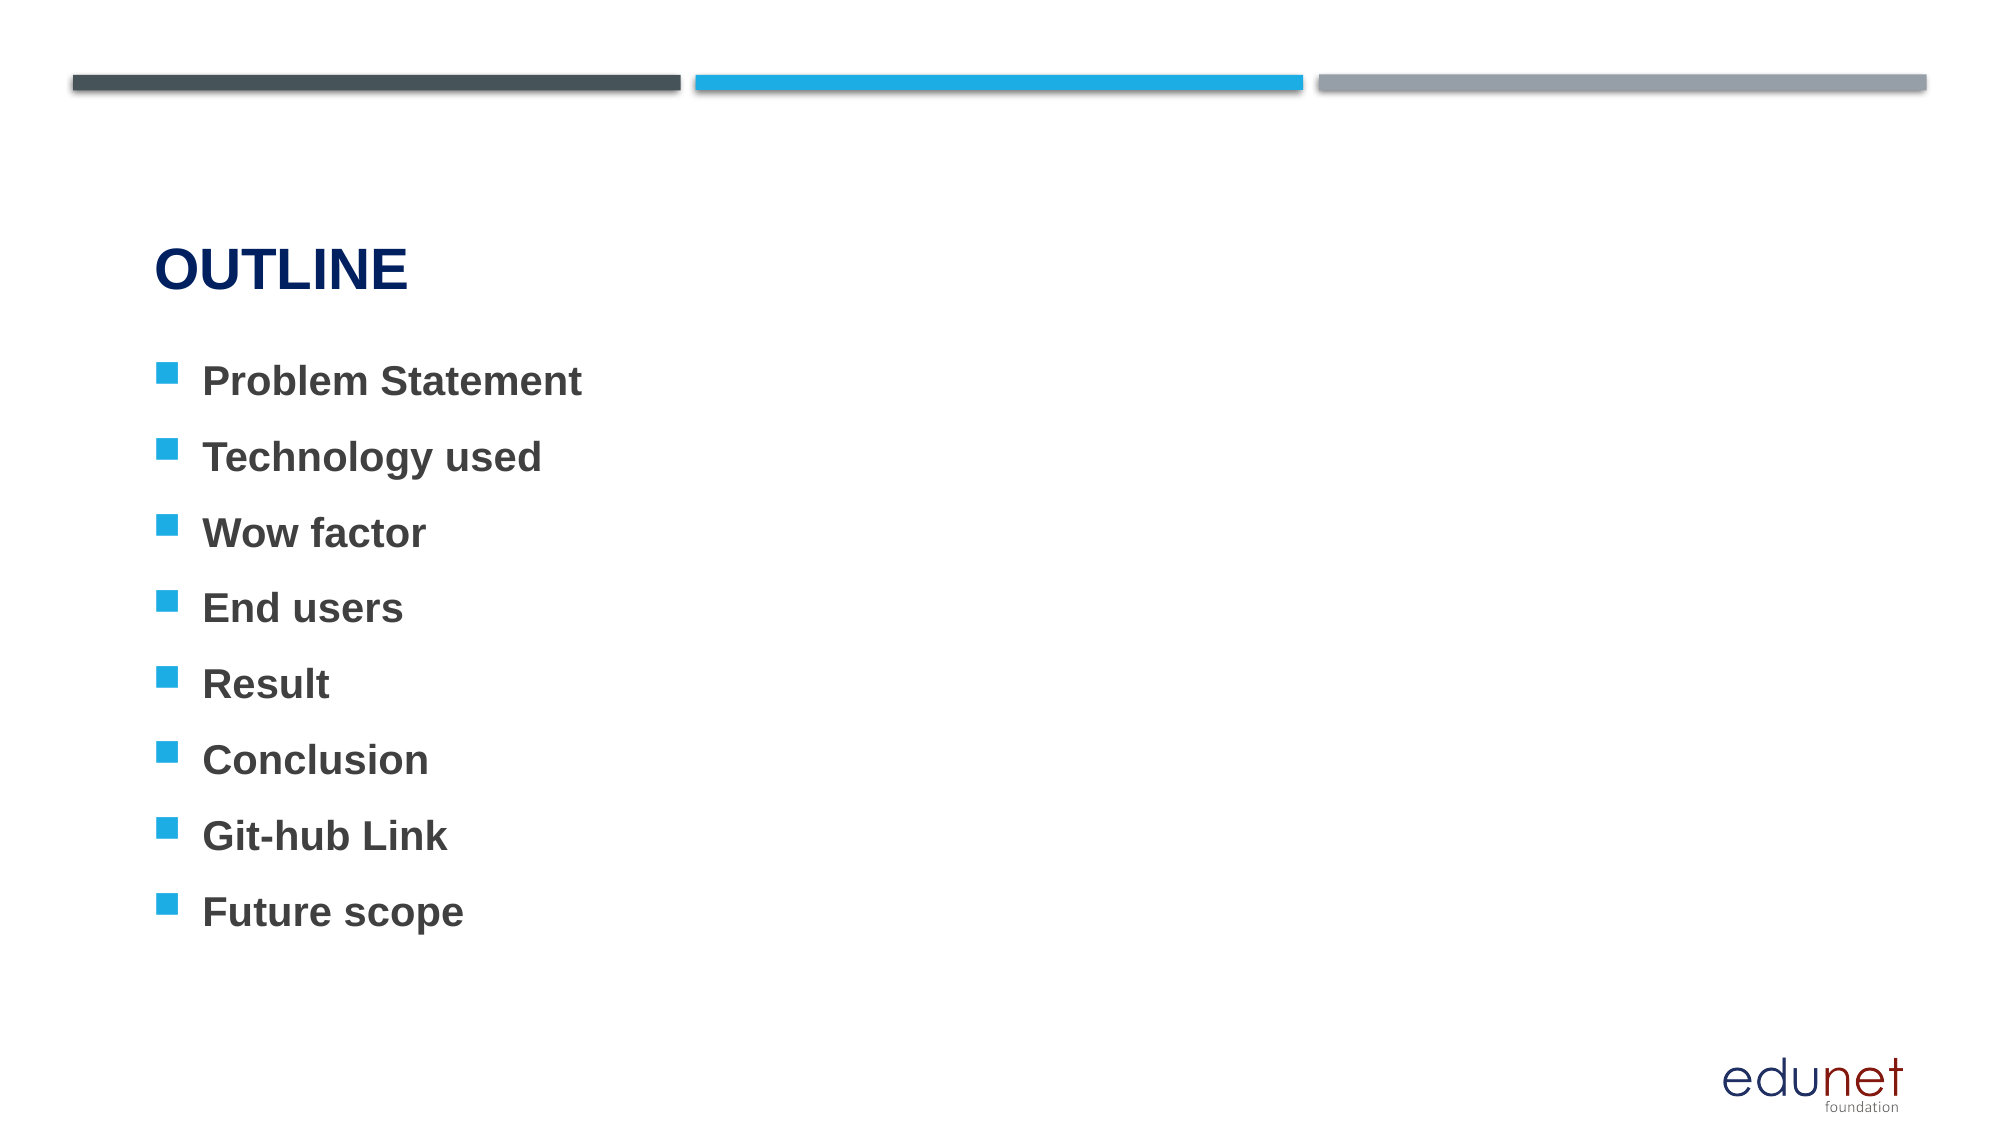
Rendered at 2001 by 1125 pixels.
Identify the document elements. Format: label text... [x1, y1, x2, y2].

title OUTLINE [139, 91, 1865, 265]
list Problem Statement Technology used Wow factor End users Result Conclusion Git-hub Link Future scope [137, 265, 1945, 1125]
